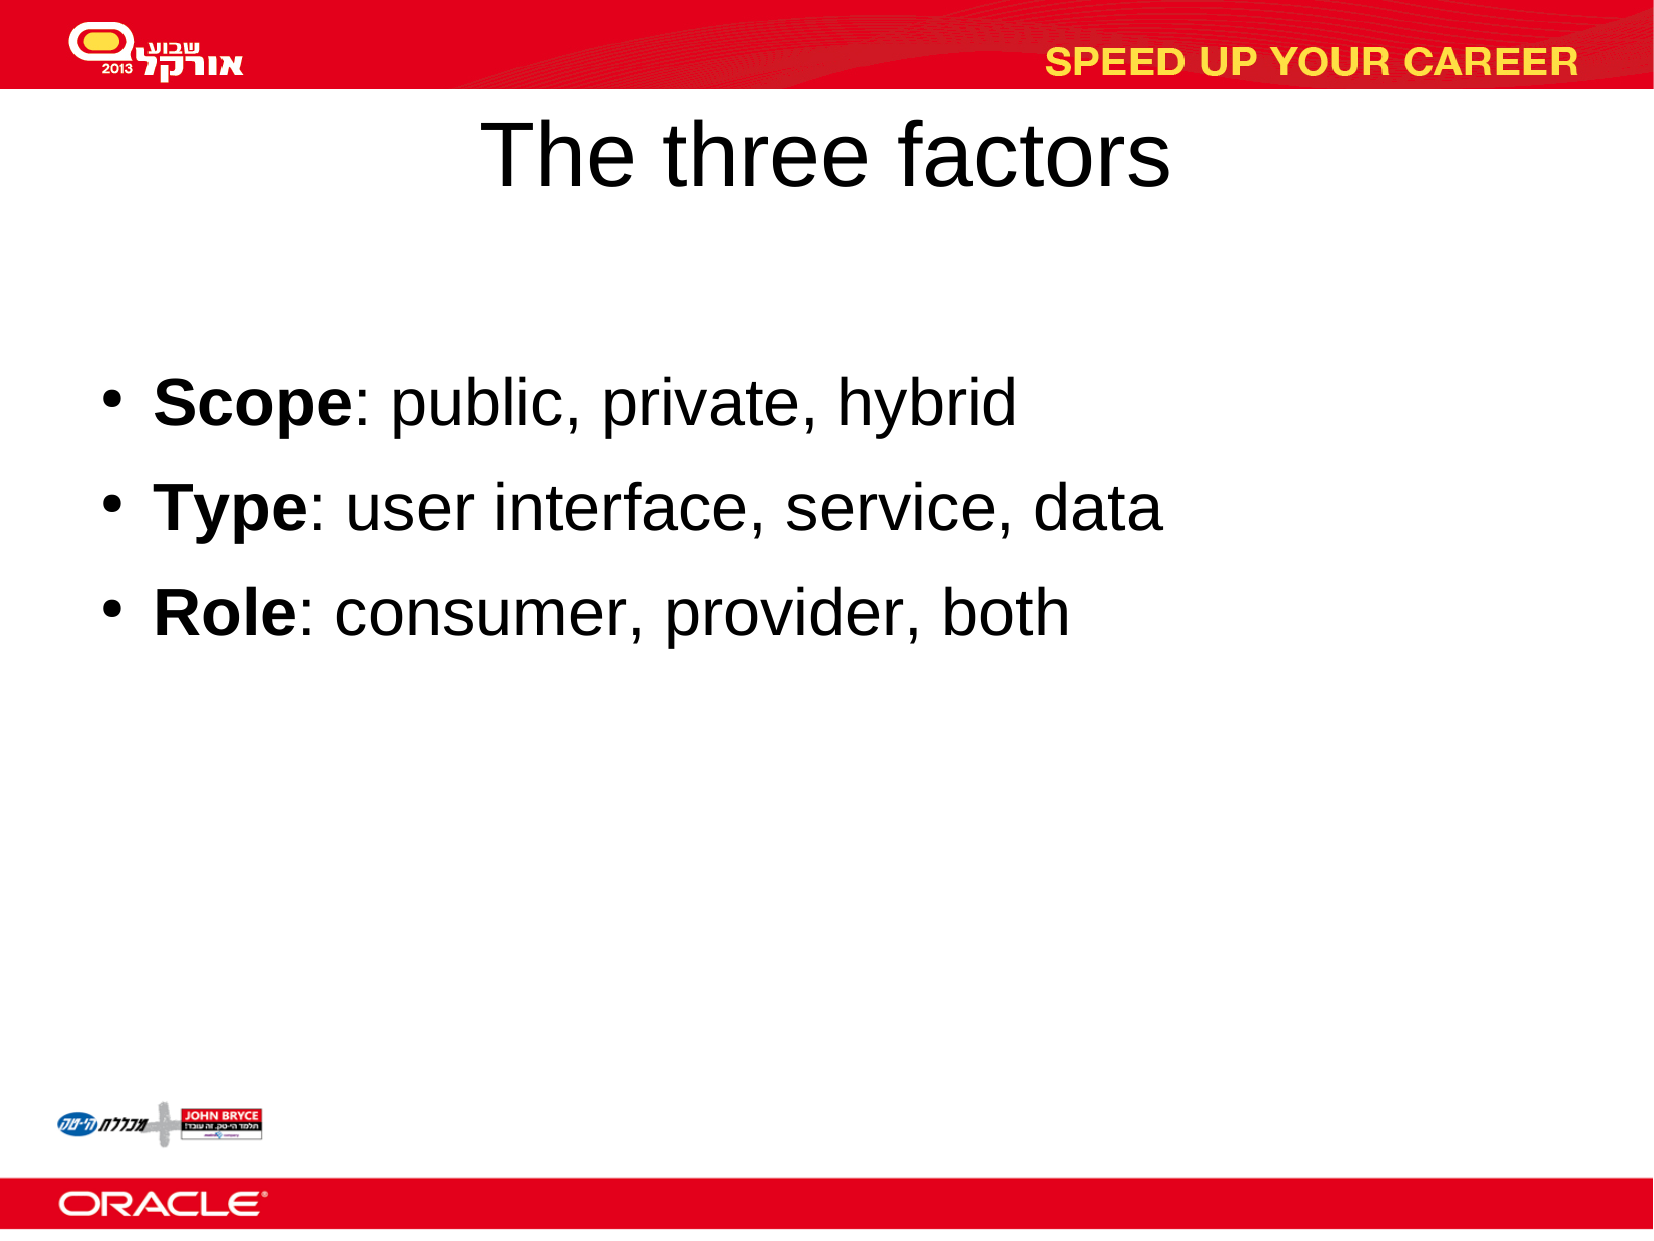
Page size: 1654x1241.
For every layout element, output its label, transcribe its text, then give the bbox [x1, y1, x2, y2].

list Scope: public, private, hybrid Type: user interface, service, data Role: consumer, provider, both [82, 361, 1538, 1081]
picture [0, 1087, 1653, 1240]
title The three factors [82, 49, 1571, 257]
picture [0, 0, 1654, 89]
